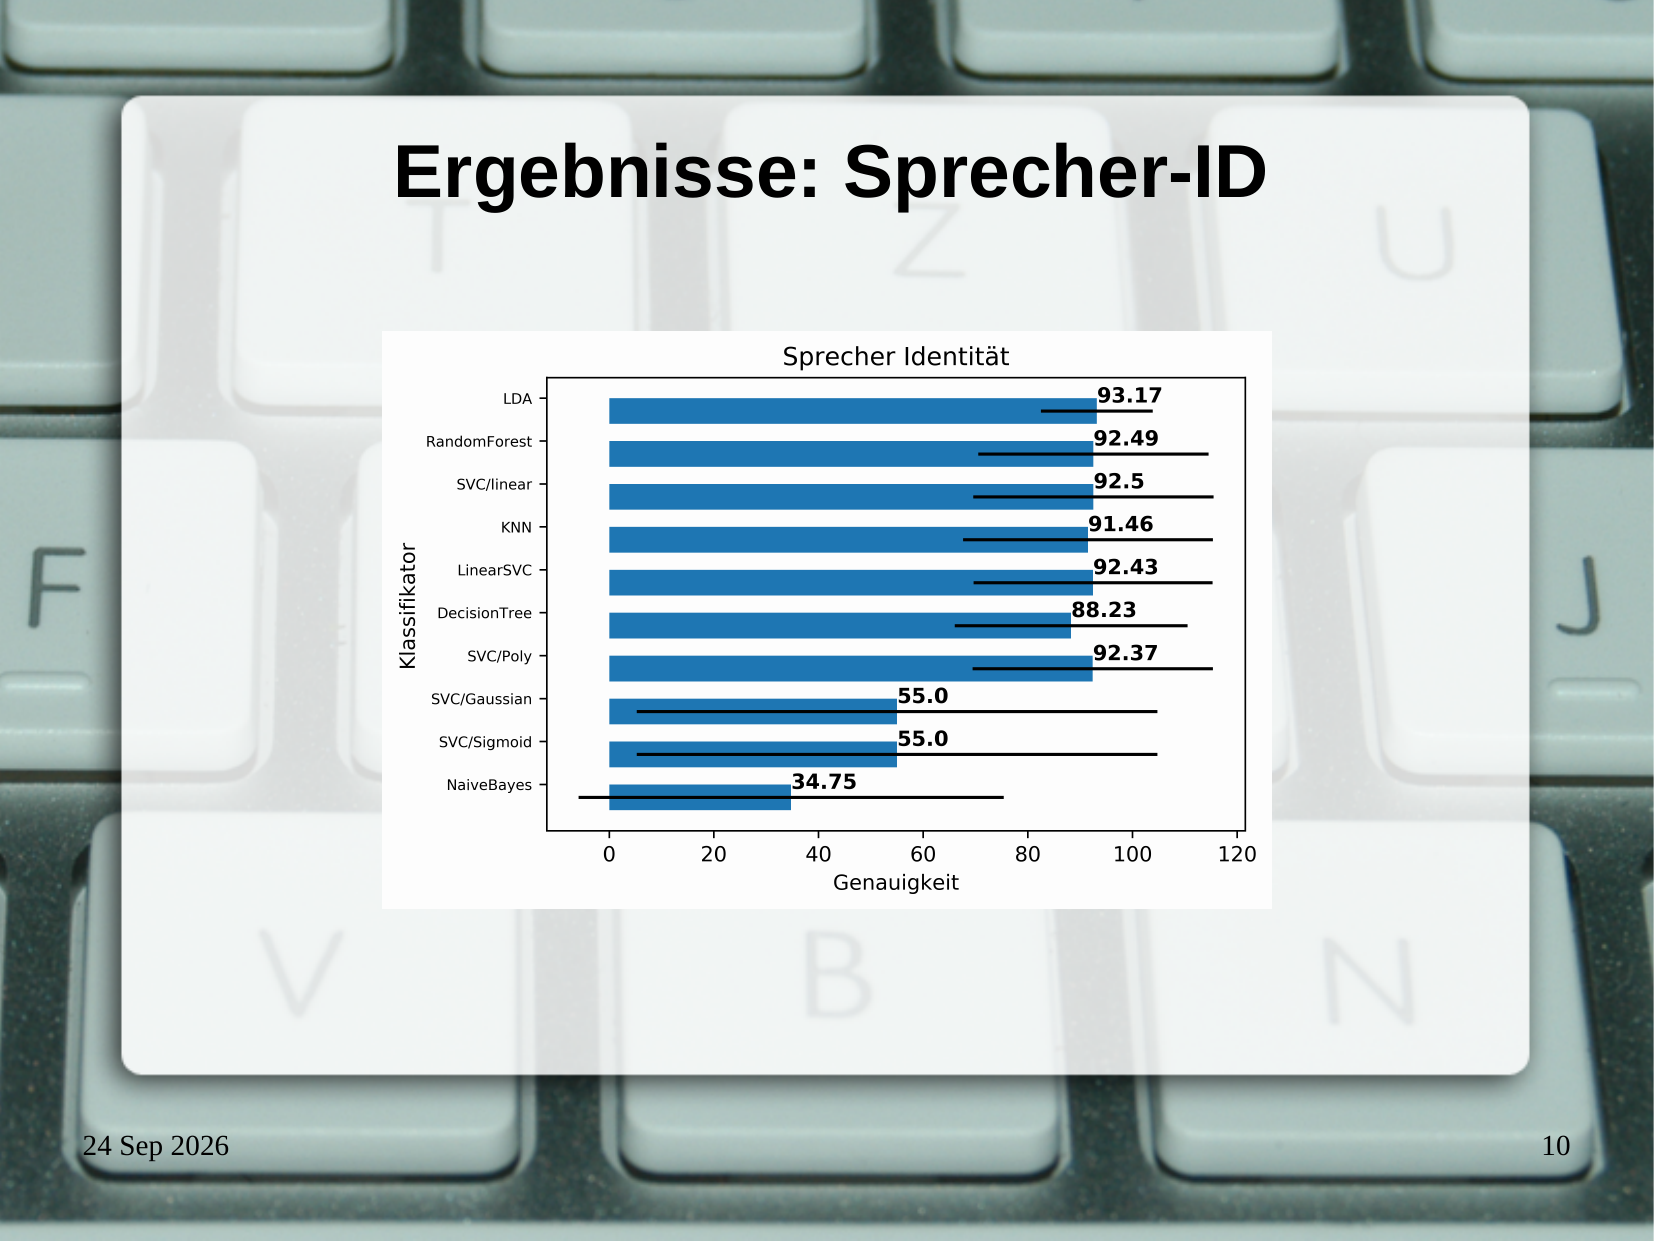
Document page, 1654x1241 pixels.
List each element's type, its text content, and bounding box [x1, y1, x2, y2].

list Ergebnisse: Sprecher-ID [82, 129, 1571, 810]
picture [0, 0, 1654, 1241]
